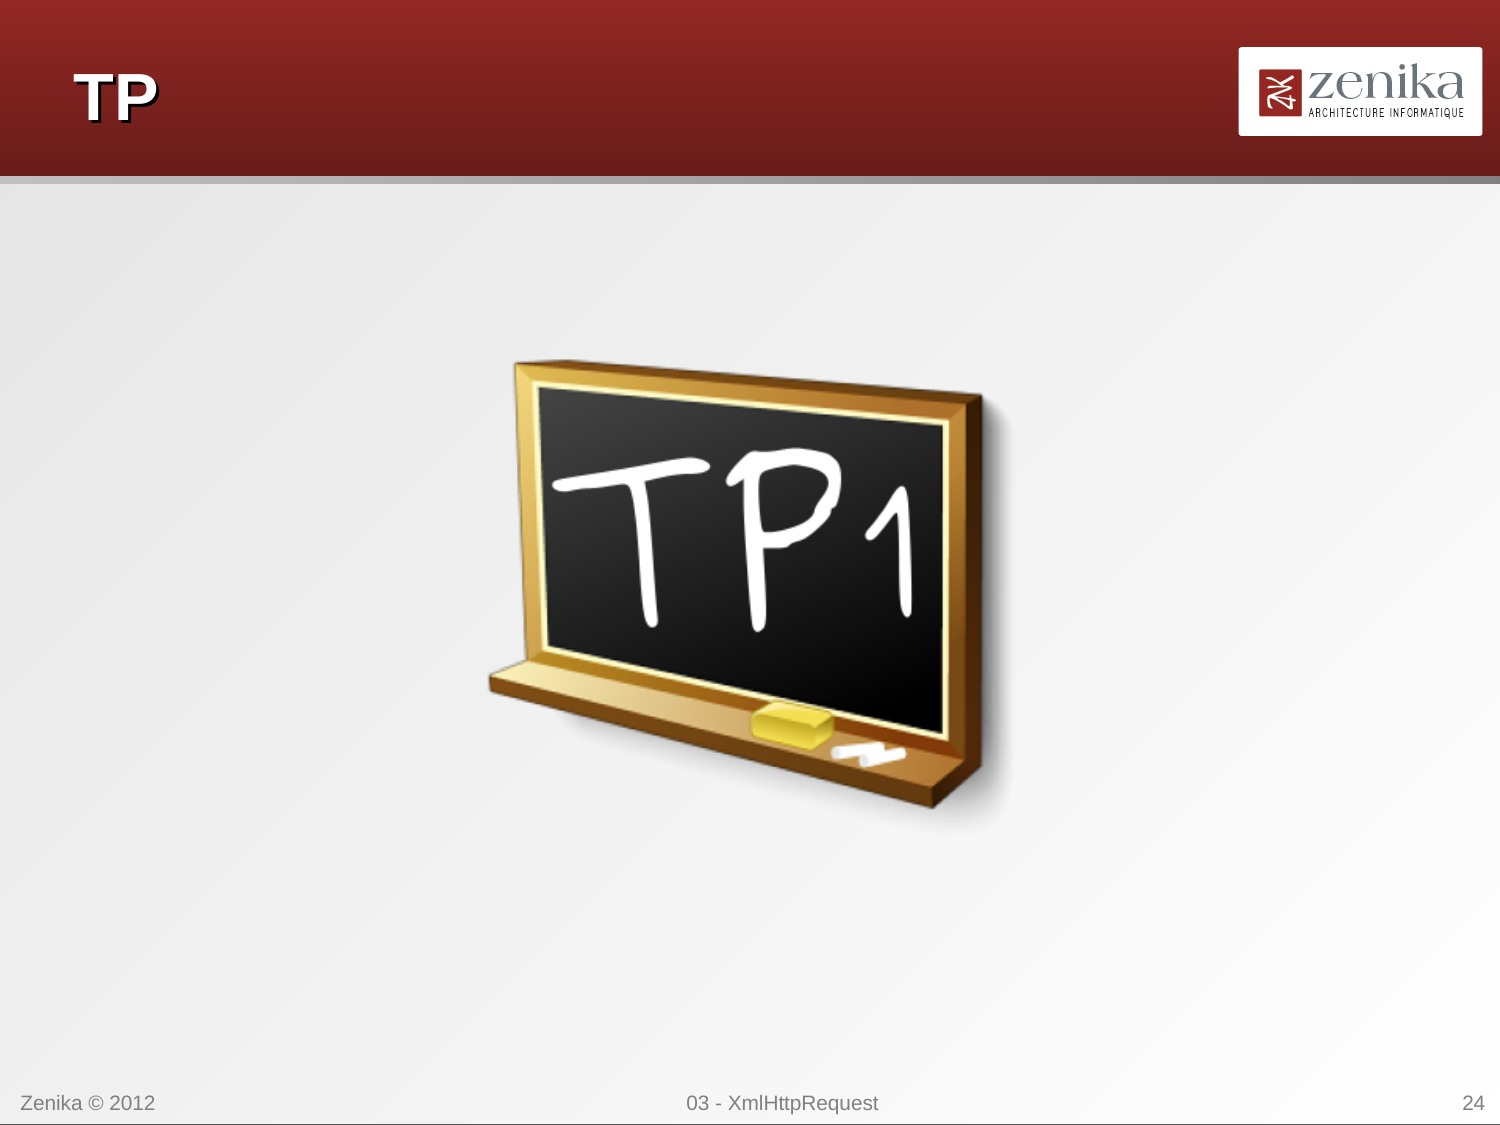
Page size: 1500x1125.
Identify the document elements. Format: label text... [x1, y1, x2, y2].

title TP [50, 22, 1206, 172]
picture [1257, 58, 1464, 125]
picture [485, 327, 1018, 861]
